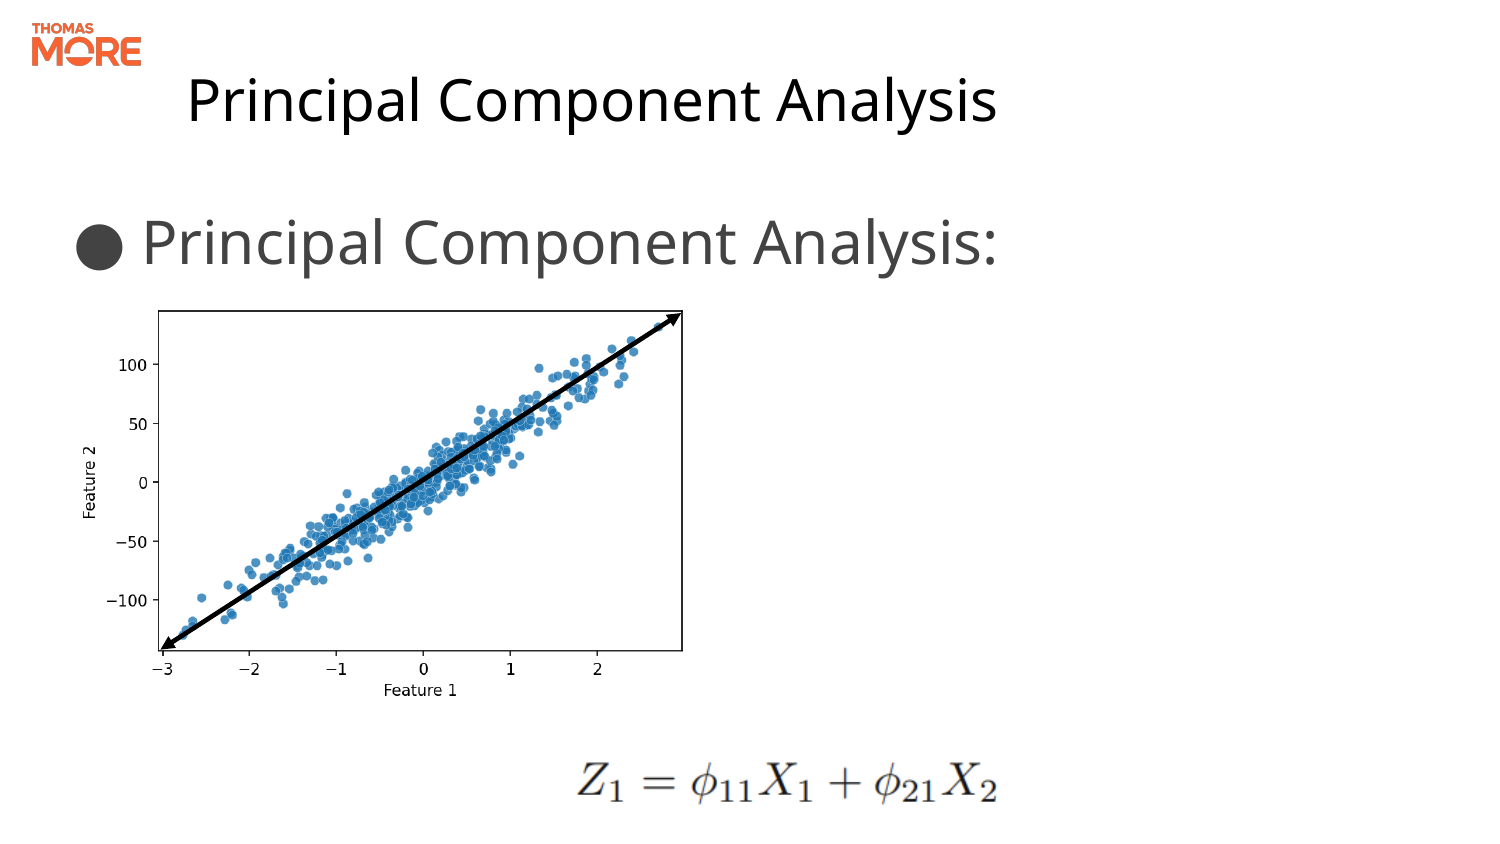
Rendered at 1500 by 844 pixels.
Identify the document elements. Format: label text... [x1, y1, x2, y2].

picture [72, 300, 1010, 837]
picture [22, 13, 151, 76]
title Principal Component Analysis [171, 48, 1449, 143]
list Principal Component Analysis: [51, 189, 1476, 301]
